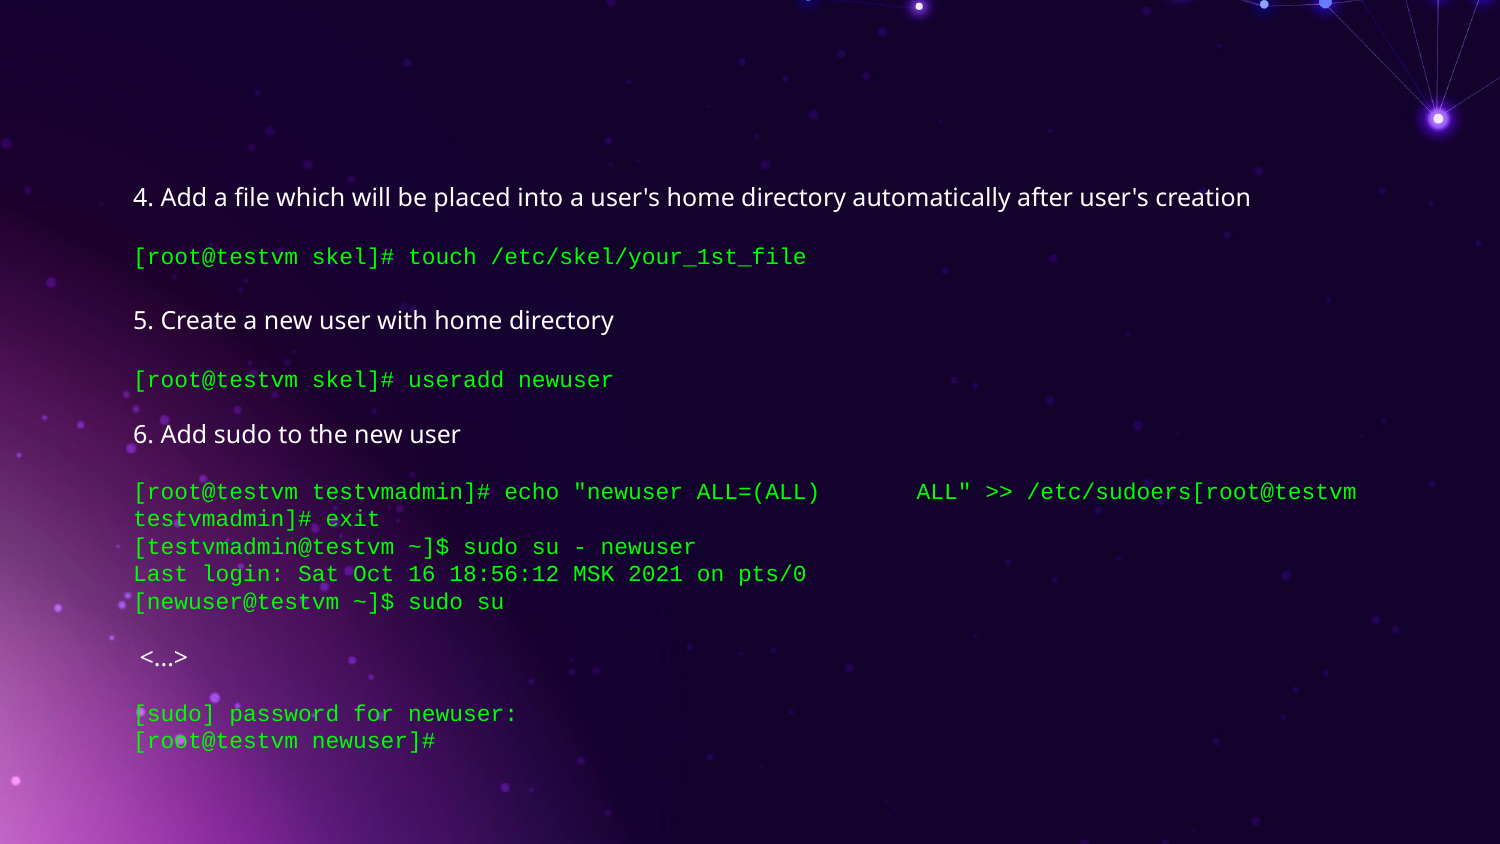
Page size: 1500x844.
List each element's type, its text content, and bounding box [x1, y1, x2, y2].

list 4. Add a file which will be placed into a user's home directory automatically after user's creation [root@testvm skel]# touch /etc/skel/your_1st_file 5. Create a new user with home directory [root@testvm skel]# useradd newuser 6. Add sudo to the new user [root@testvm testvmadmin]# echo "newuser ALL=(ALL) ALL" >> /etc/sudoers[root@testvm testvmadmin]# exit [testvmadmin@testvm ~]$ sudo su - newuser Last login: Sat Oct 16 18:56:12 MSK 2021 on pts/0 [newuser@testvm ~]$ sudo su <...> [sudo] password for newuser: [root@testvm newuser]# [118, 166, 1382, 788]
picture [0, 0, 1500, 844]
